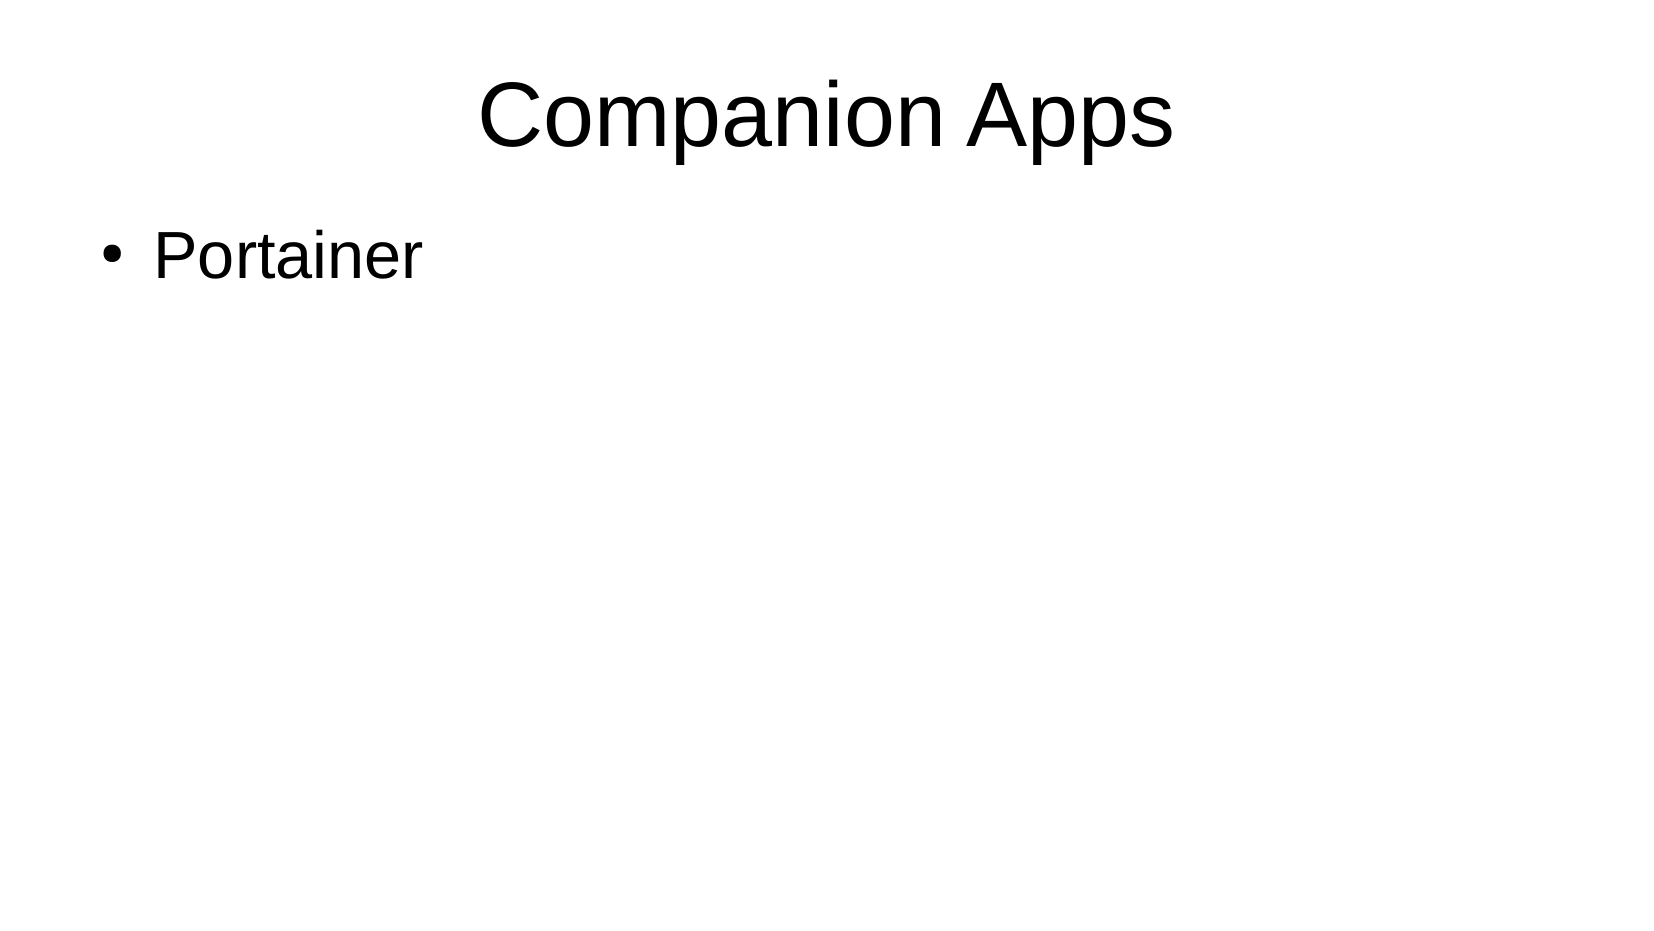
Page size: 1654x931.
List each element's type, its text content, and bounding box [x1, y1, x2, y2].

list Portainer [82, 217, 1571, 758]
title Companion Apps [82, 37, 1571, 193]
